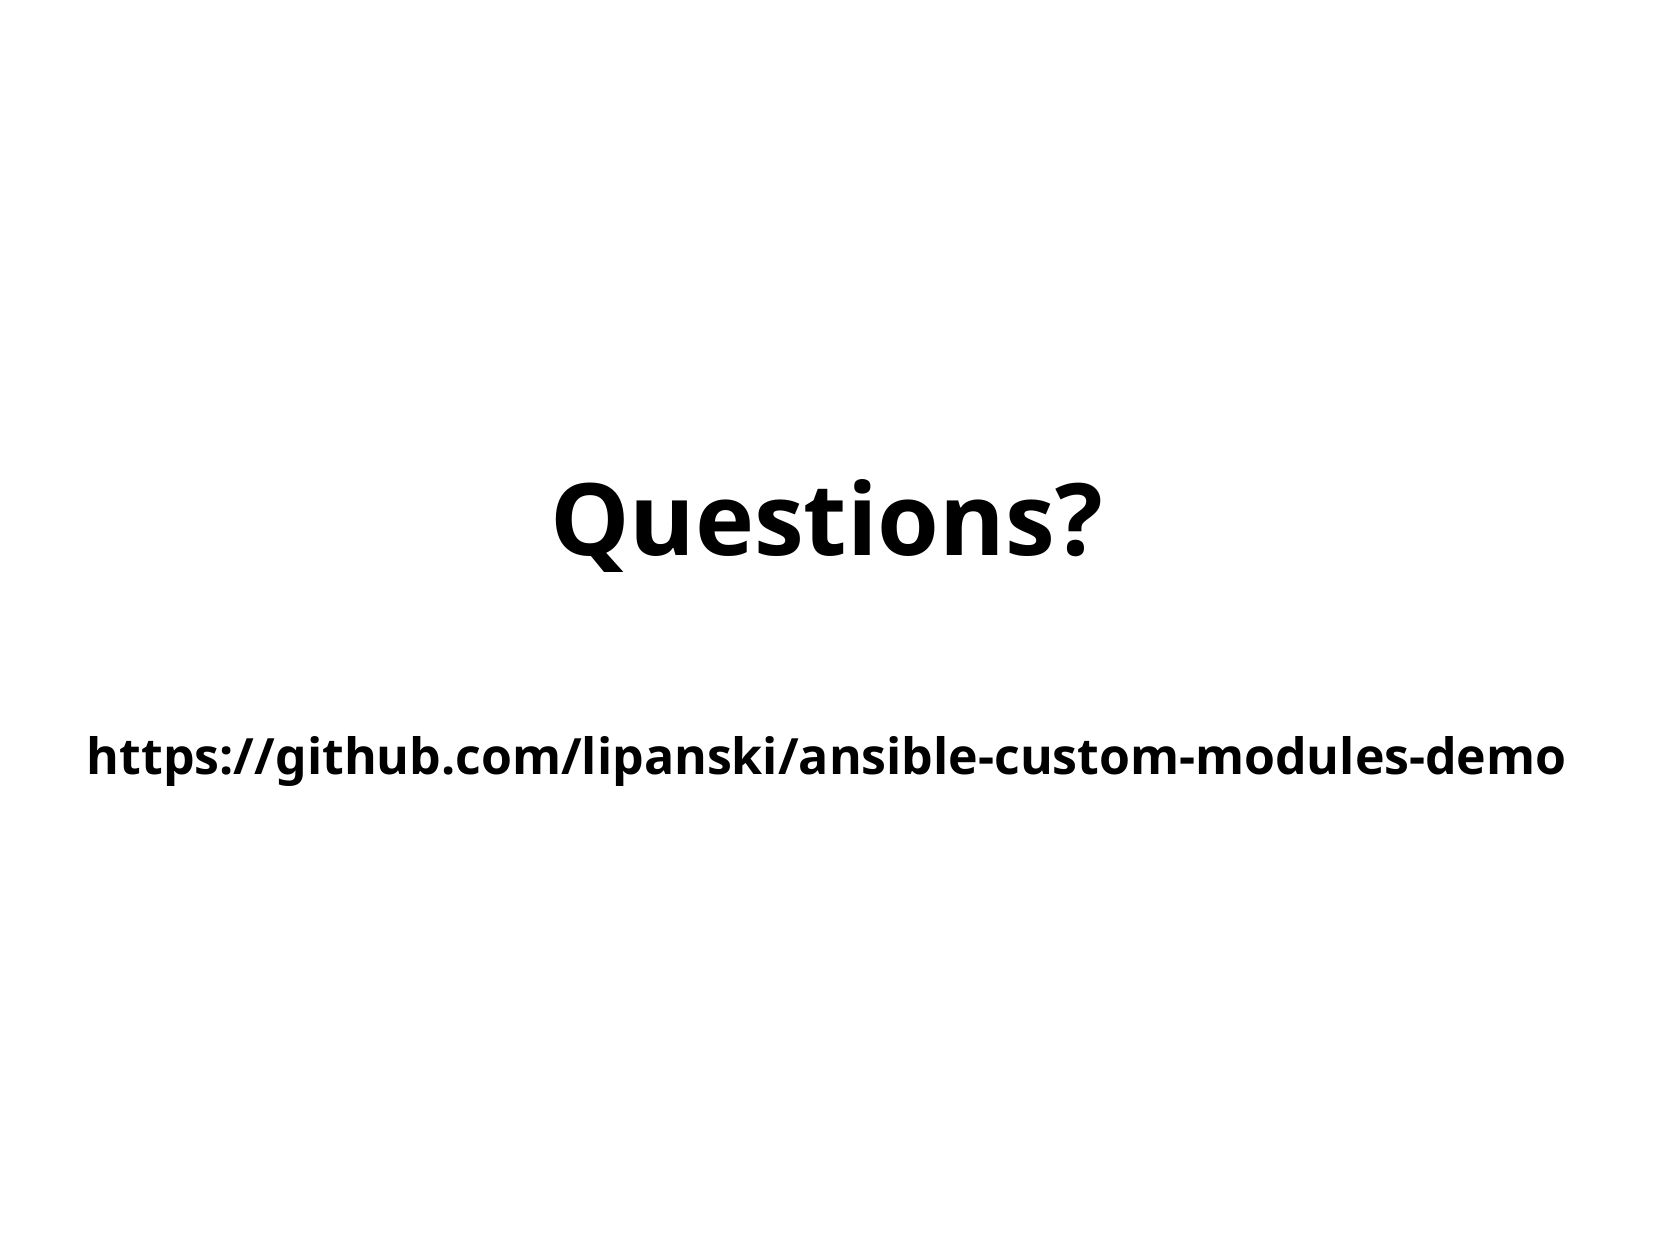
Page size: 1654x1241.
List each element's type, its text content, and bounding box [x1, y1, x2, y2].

subtitle Questions? https://github.com/lipanski/ansible-custom-modules-demo [82, 138, 1571, 1099]
